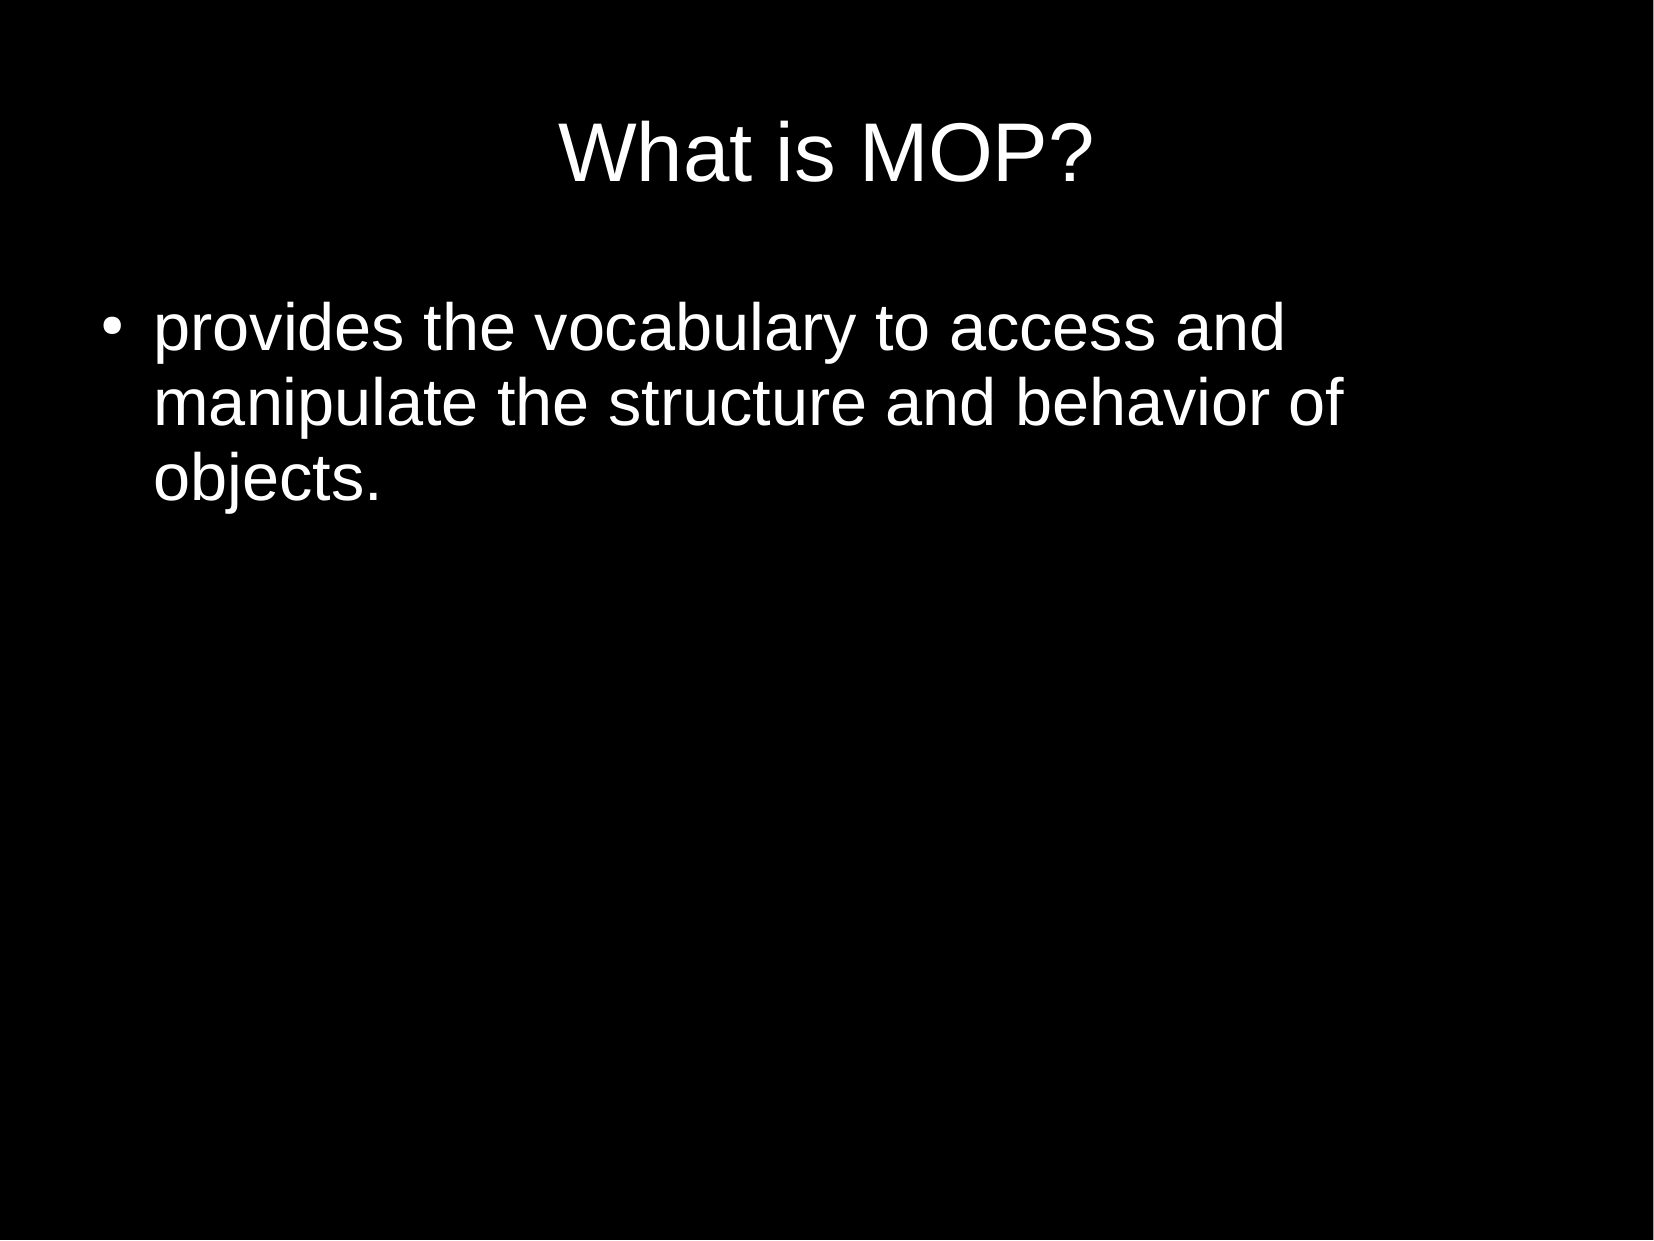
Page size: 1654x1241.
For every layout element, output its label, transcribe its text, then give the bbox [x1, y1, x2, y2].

title What is MOP? [82, 49, 1571, 257]
list provides the vocabulary to access and manipulate the structure and behavior of objects. [82, 290, 1538, 1010]
